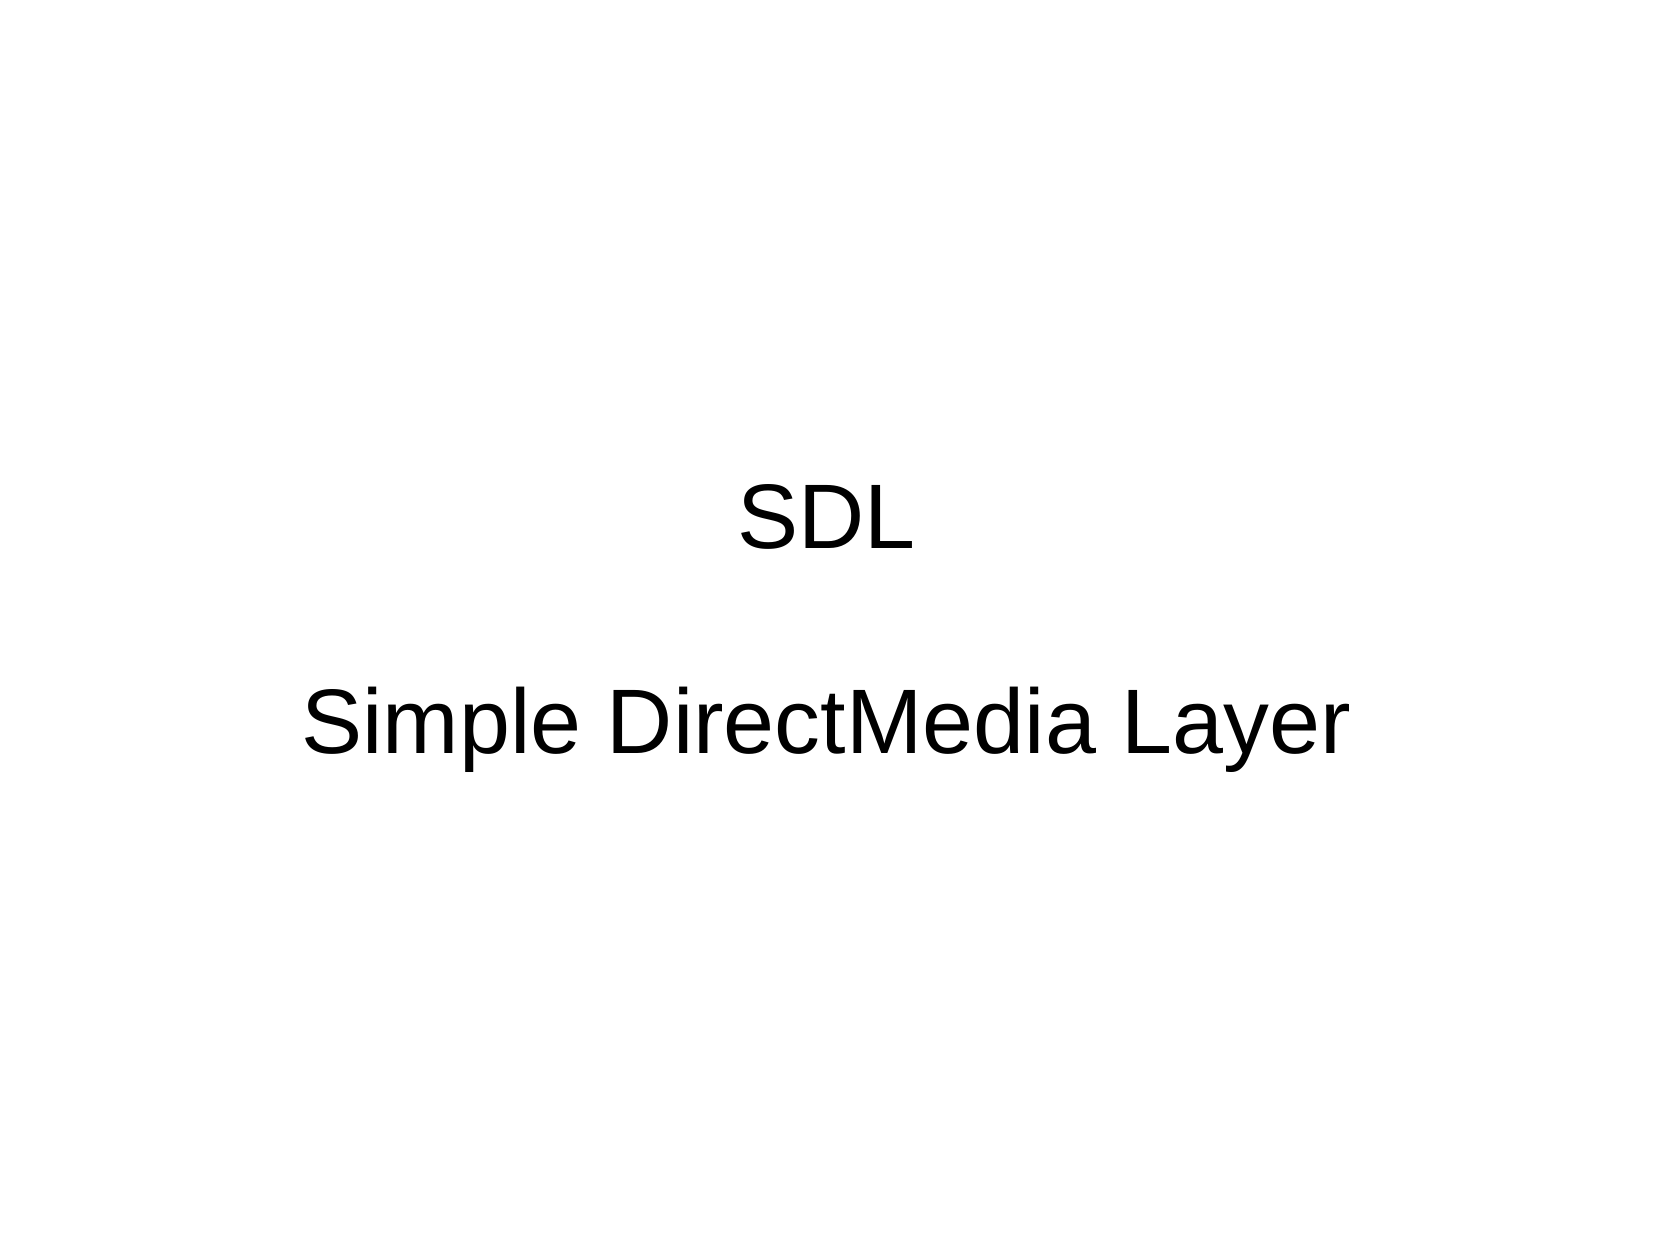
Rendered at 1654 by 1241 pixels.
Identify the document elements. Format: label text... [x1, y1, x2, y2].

title SDL Simple DirectMedia Layer [82, 465, 1571, 774]
